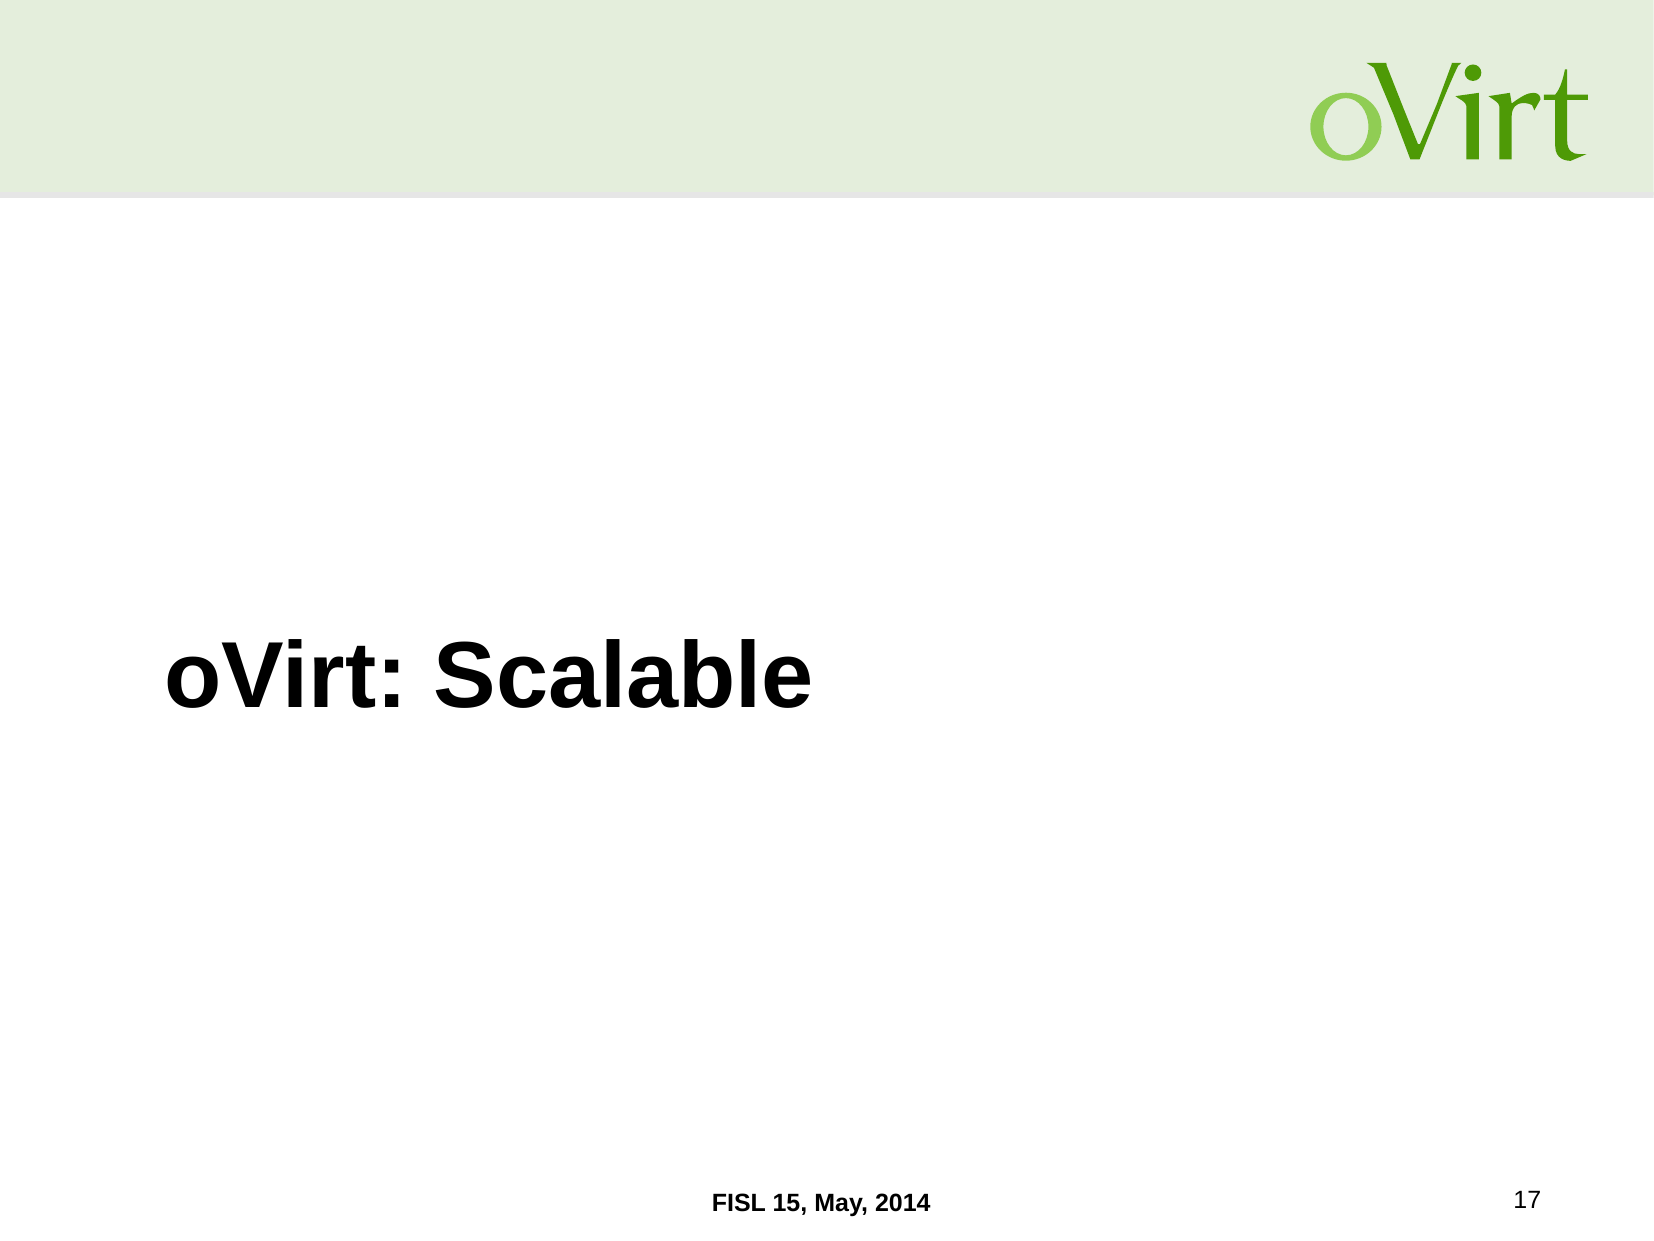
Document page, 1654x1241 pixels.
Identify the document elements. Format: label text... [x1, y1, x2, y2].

text_box oVirt: Scalable [150, 615, 1654, 750]
